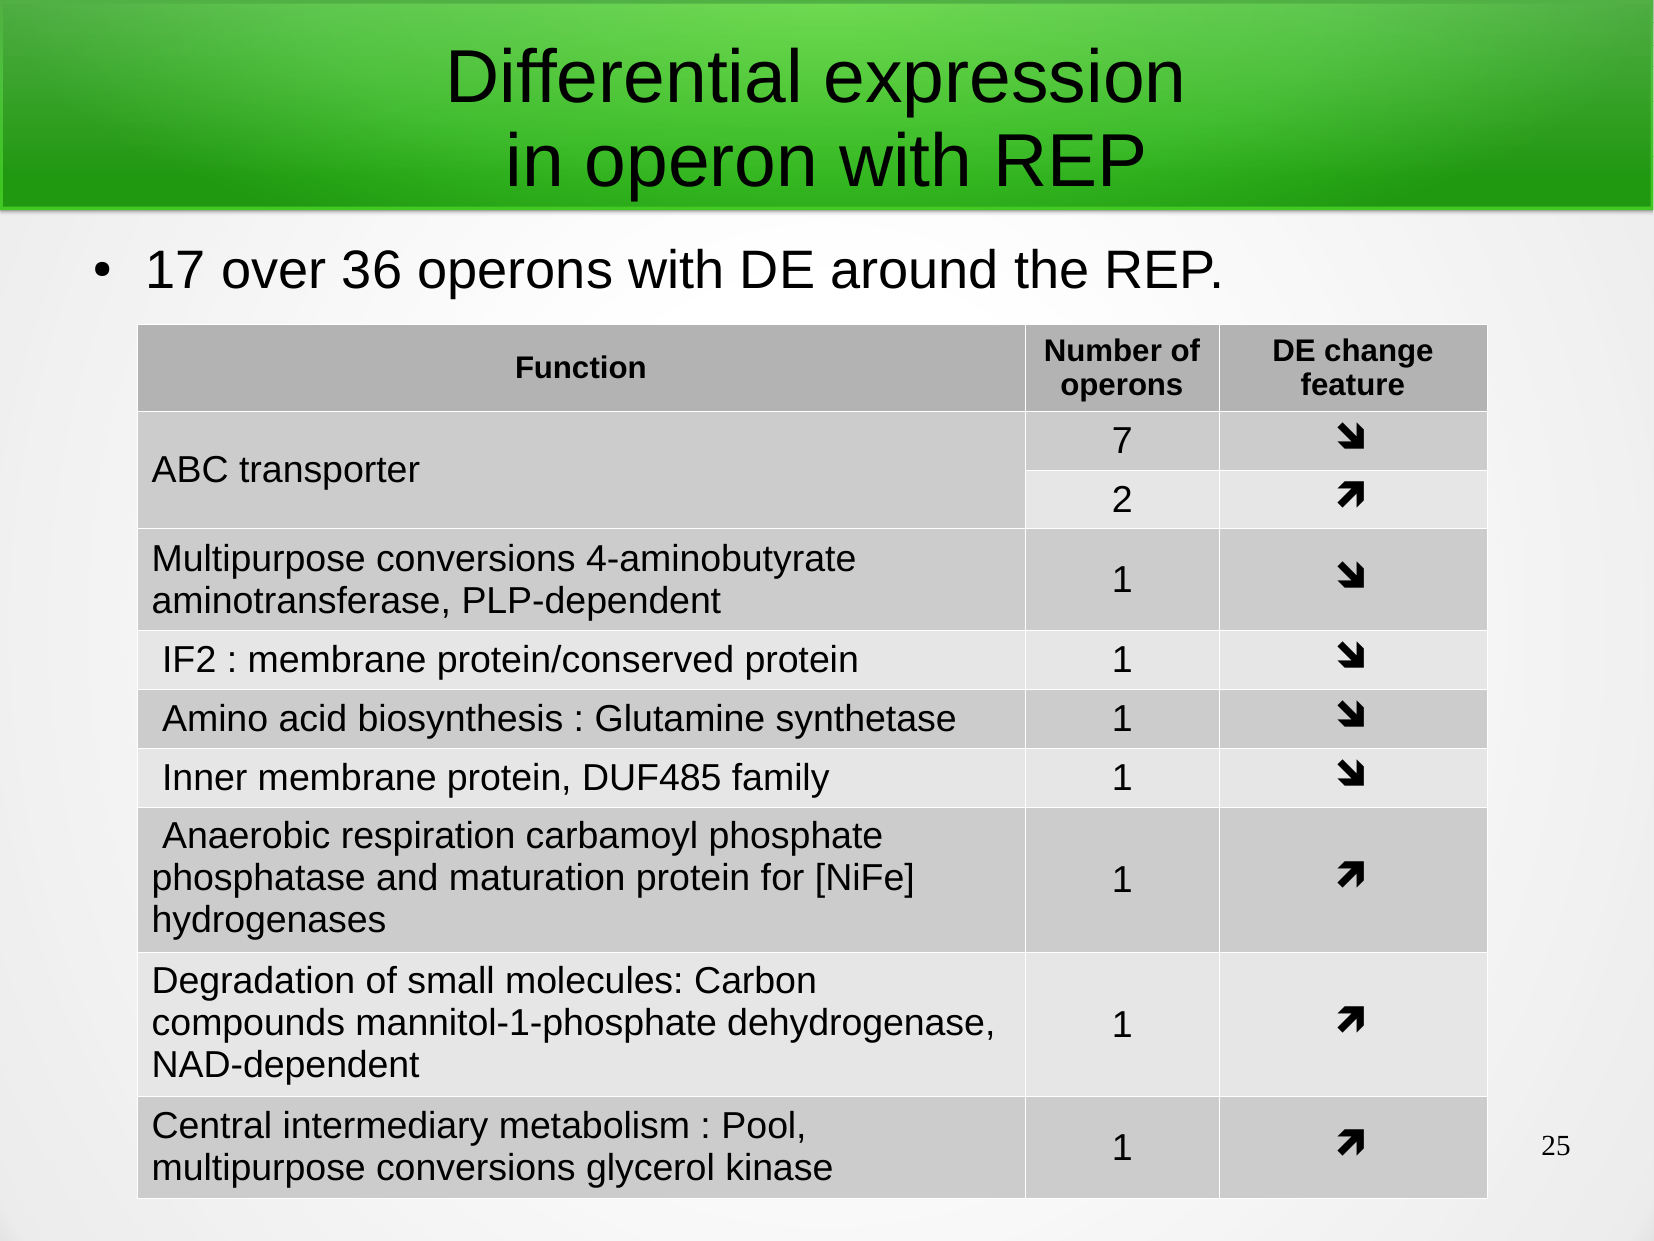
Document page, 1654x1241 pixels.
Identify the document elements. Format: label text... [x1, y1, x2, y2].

table_cell  [1220, 1097, 1487, 1198]
table_cell 1 [1026, 808, 1219, 952]
table_cell 1 [1026, 631, 1219, 689]
table_cell ABC transporter [138, 412, 1025, 528]
table_header DE change feature [1220, 325, 1487, 411]
table_cell Degradation of small molecules: Carbon compounds mannitol-1-phosphate dehydrogenase, NAD-dependent [138, 953, 1025, 1096]
table_cell  [1220, 953, 1487, 1096]
table_cell 2 [1026, 471, 1219, 528]
table_cell  [1220, 808, 1487, 952]
table_header Function [138, 325, 1025, 411]
table_cell Anaerobic respiration carbamoyl phosphate phosphatase and maturation protein for [NiFe] hydrogenases [138, 808, 1025, 952]
table_cell  [1220, 749, 1487, 807]
table_cell 1 [1026, 1097, 1219, 1198]
table_cell Multipurpose conversions 4-aminobutyrate aminotransferase, PLP-dependent [138, 529, 1025, 630]
table_cell IF2 : membrane protein/conserved protein [138, 631, 1025, 689]
title Differential expression in operon with REP [82, 34, 1571, 203]
table_cell 1 [1026, 749, 1219, 807]
table_cell  [1220, 529, 1487, 630]
table_cell 1 [1026, 690, 1219, 748]
table_cell 1 [1026, 953, 1219, 1096]
table_cell  [1220, 631, 1487, 689]
table_cell 1 [1026, 529, 1219, 630]
table_cell Amino acid biosynthesis : Glutamine synthetase [138, 690, 1025, 748]
list 17 over 36 operons with DE around the REP. [75, 240, 1564, 1201]
table_cell  [1220, 471, 1487, 528]
table_cell  [1220, 690, 1487, 748]
table_cell Central intermediary metabolism : Pool, multipurpose conversions glycerol kinase [138, 1097, 1025, 1198]
table_cell 7 [1026, 412, 1219, 470]
table_header Number of operons [1026, 325, 1219, 411]
table_cell  [1220, 412, 1487, 470]
table_cell Inner membrane protein, DUF485 family [138, 749, 1025, 807]
